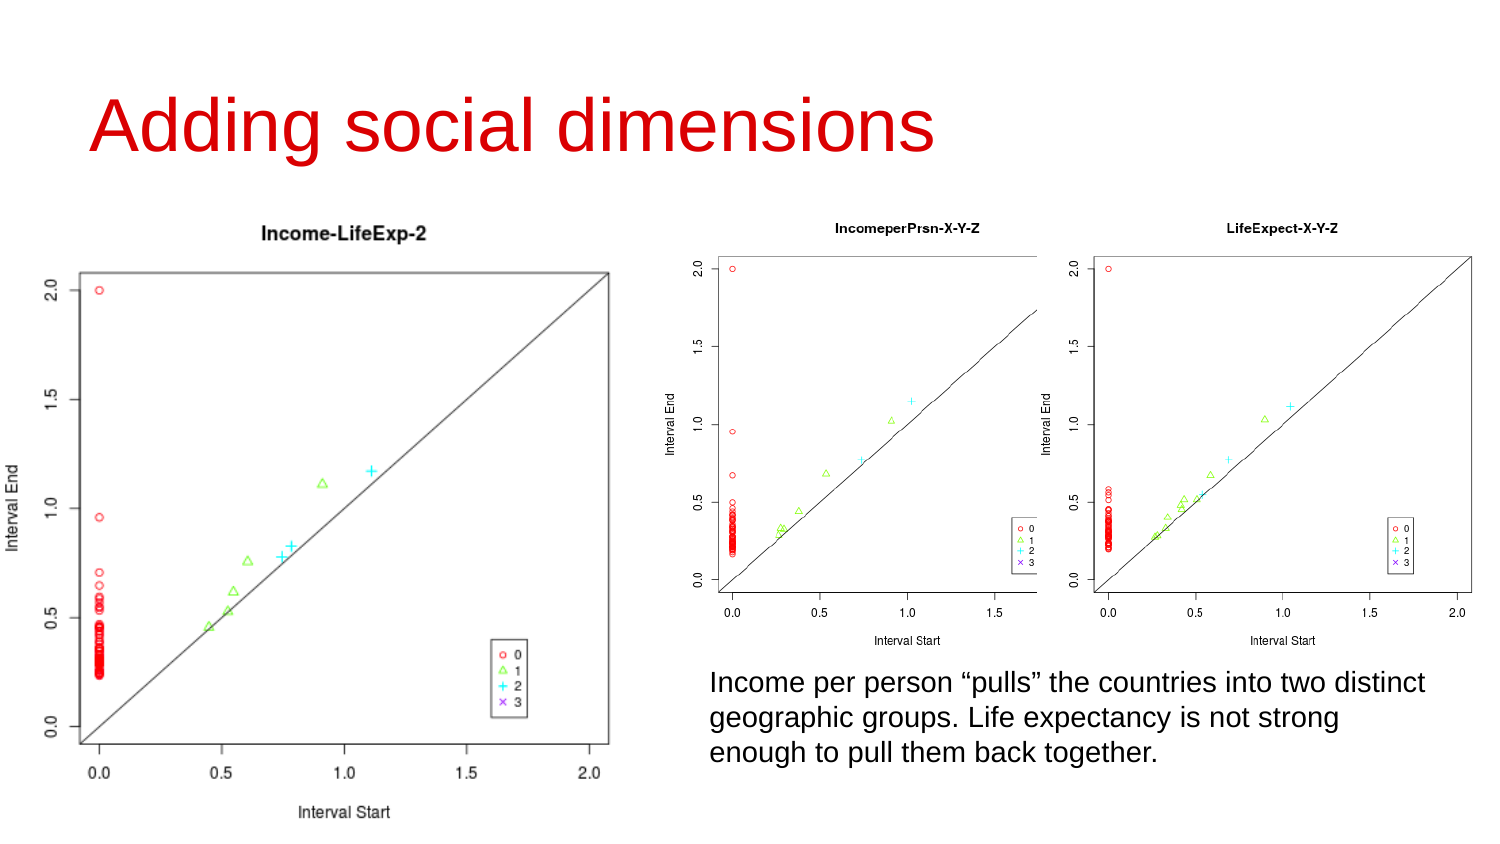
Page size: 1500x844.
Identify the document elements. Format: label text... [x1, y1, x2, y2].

text_box Income per person “pulls” the countries into two distinct geographic groups. Life expectancy is not strong enough to pull them back together. [694, 648, 1452, 818]
picture [661, 199, 1500, 663]
picture [0, 193, 650, 844]
text_box Adding social dimensions [74, 33, 1429, 182]
